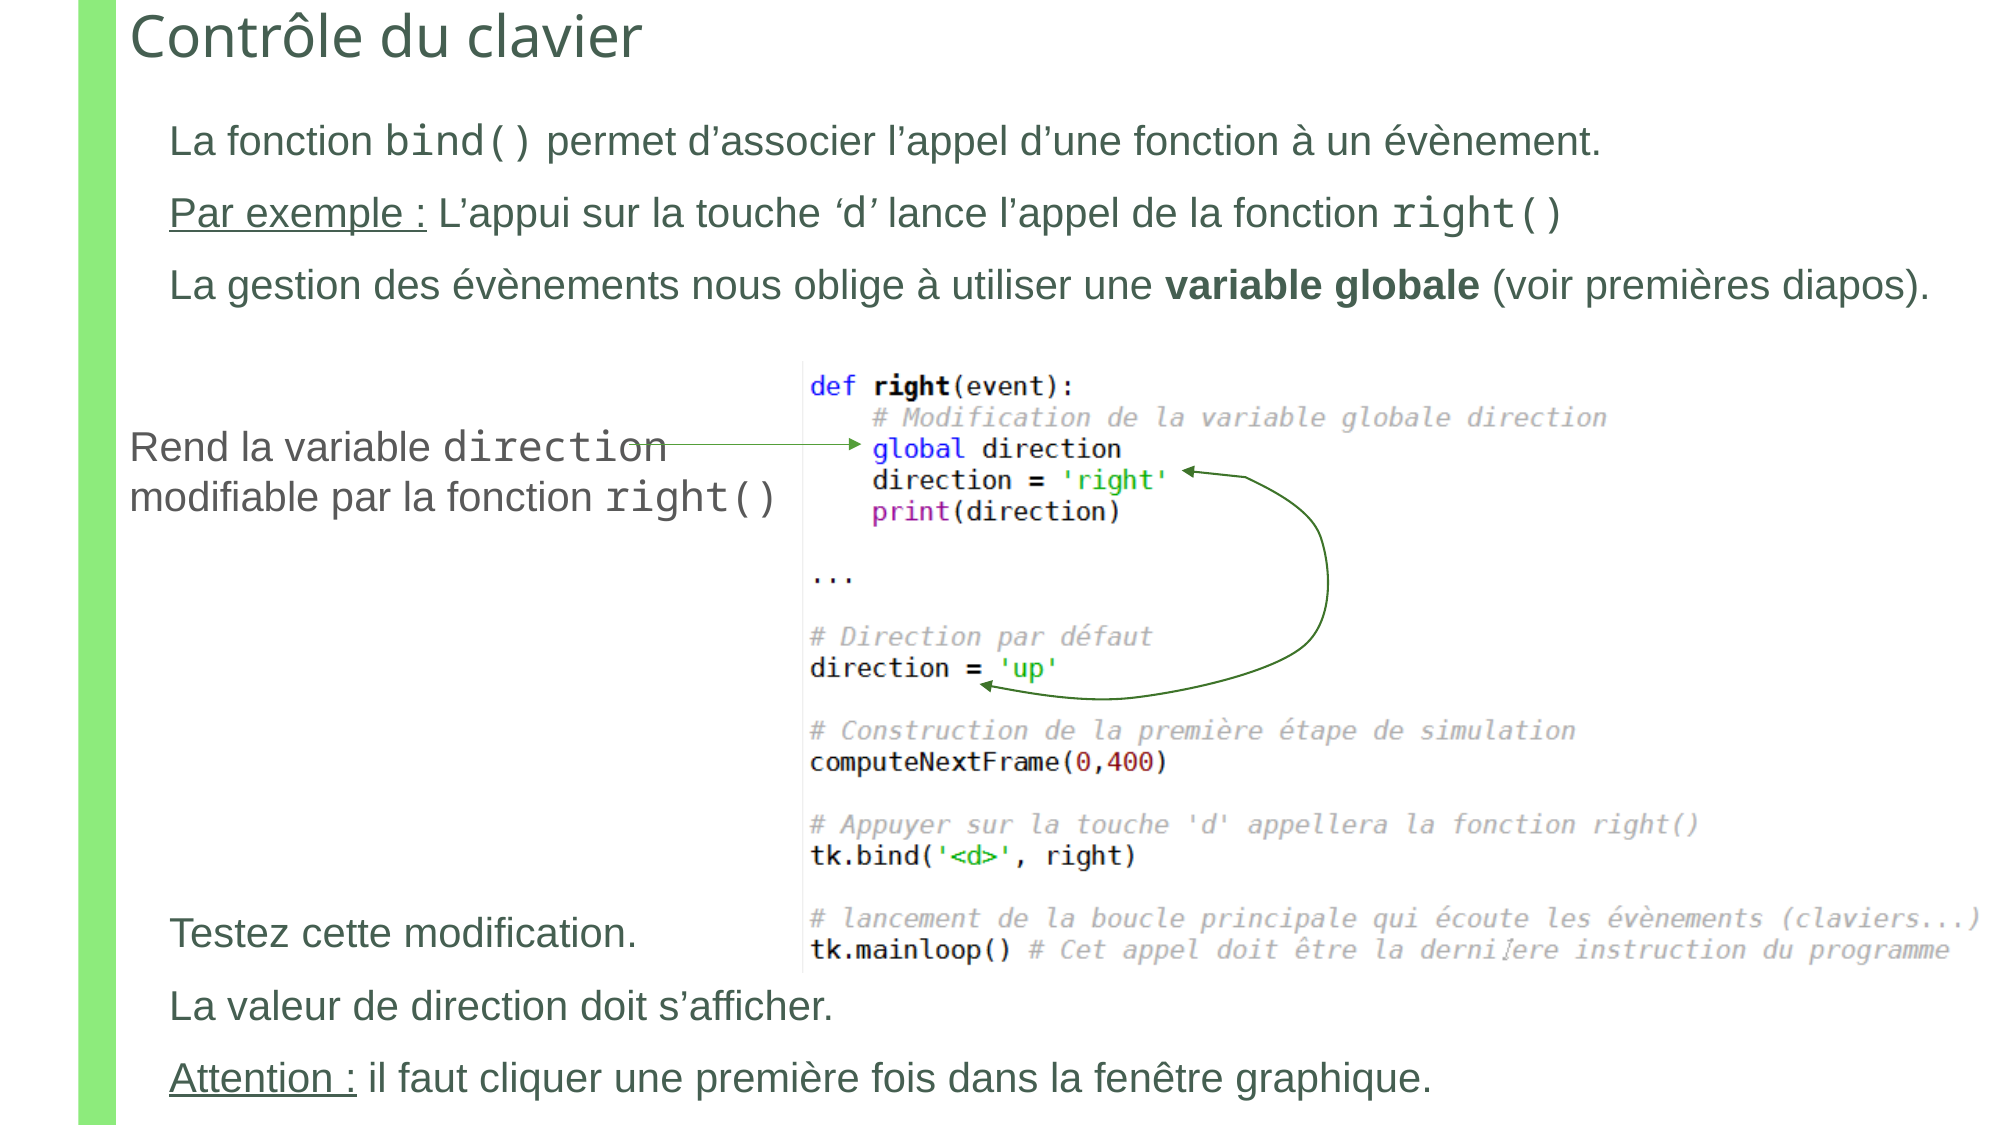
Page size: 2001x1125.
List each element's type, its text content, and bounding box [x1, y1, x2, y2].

list La fonction bind() permet d’associer l’appel d’une fonction à un évènement. Par exemple : L’appui sur la touche ‘d’ lance l’appel de la fonction right() La gestion des évènements nous oblige à utiliser une variable globale (voir premières diapos). Testez cette modification. La valeur de direction doit s’afficher. Attention : il faut cliquer une première fois dans la fenêtre graphique. [154, 110, 2000, 1125]
title Contrôle du clavier [114, 0, 2000, 107]
text_box Rend la variable direction modifiable par la fonction right() [114, 412, 803, 528]
